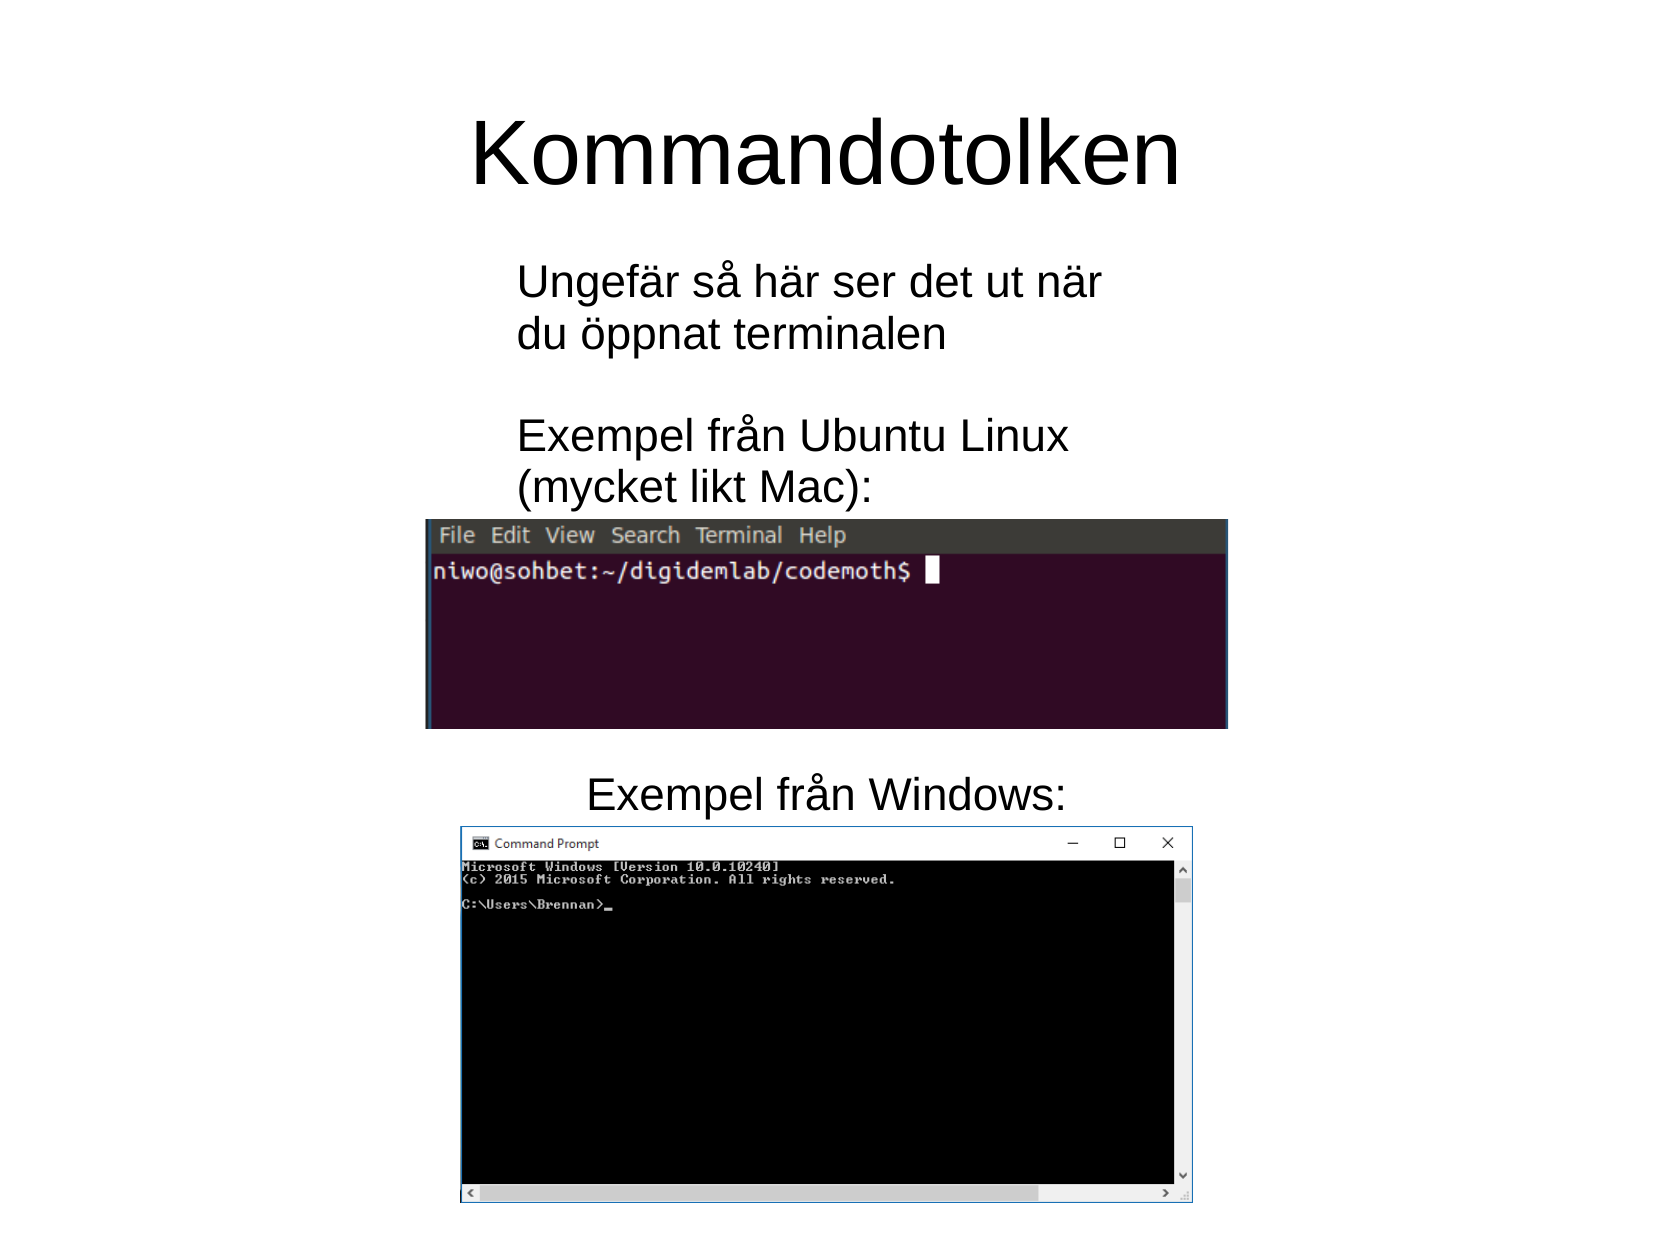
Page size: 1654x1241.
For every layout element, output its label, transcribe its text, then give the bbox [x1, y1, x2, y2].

picture [460, 826, 1193, 1203]
text_box Exempel från Windows: [571, 761, 1083, 828]
text_box Ungefär så här ser det ut när du öppnat terminalen Exempel från Ubuntu Linux (mycket likt Mac): [501, 248, 1152, 521]
picture [425, 519, 1229, 729]
title Kommandotolken [82, 49, 1571, 257]
